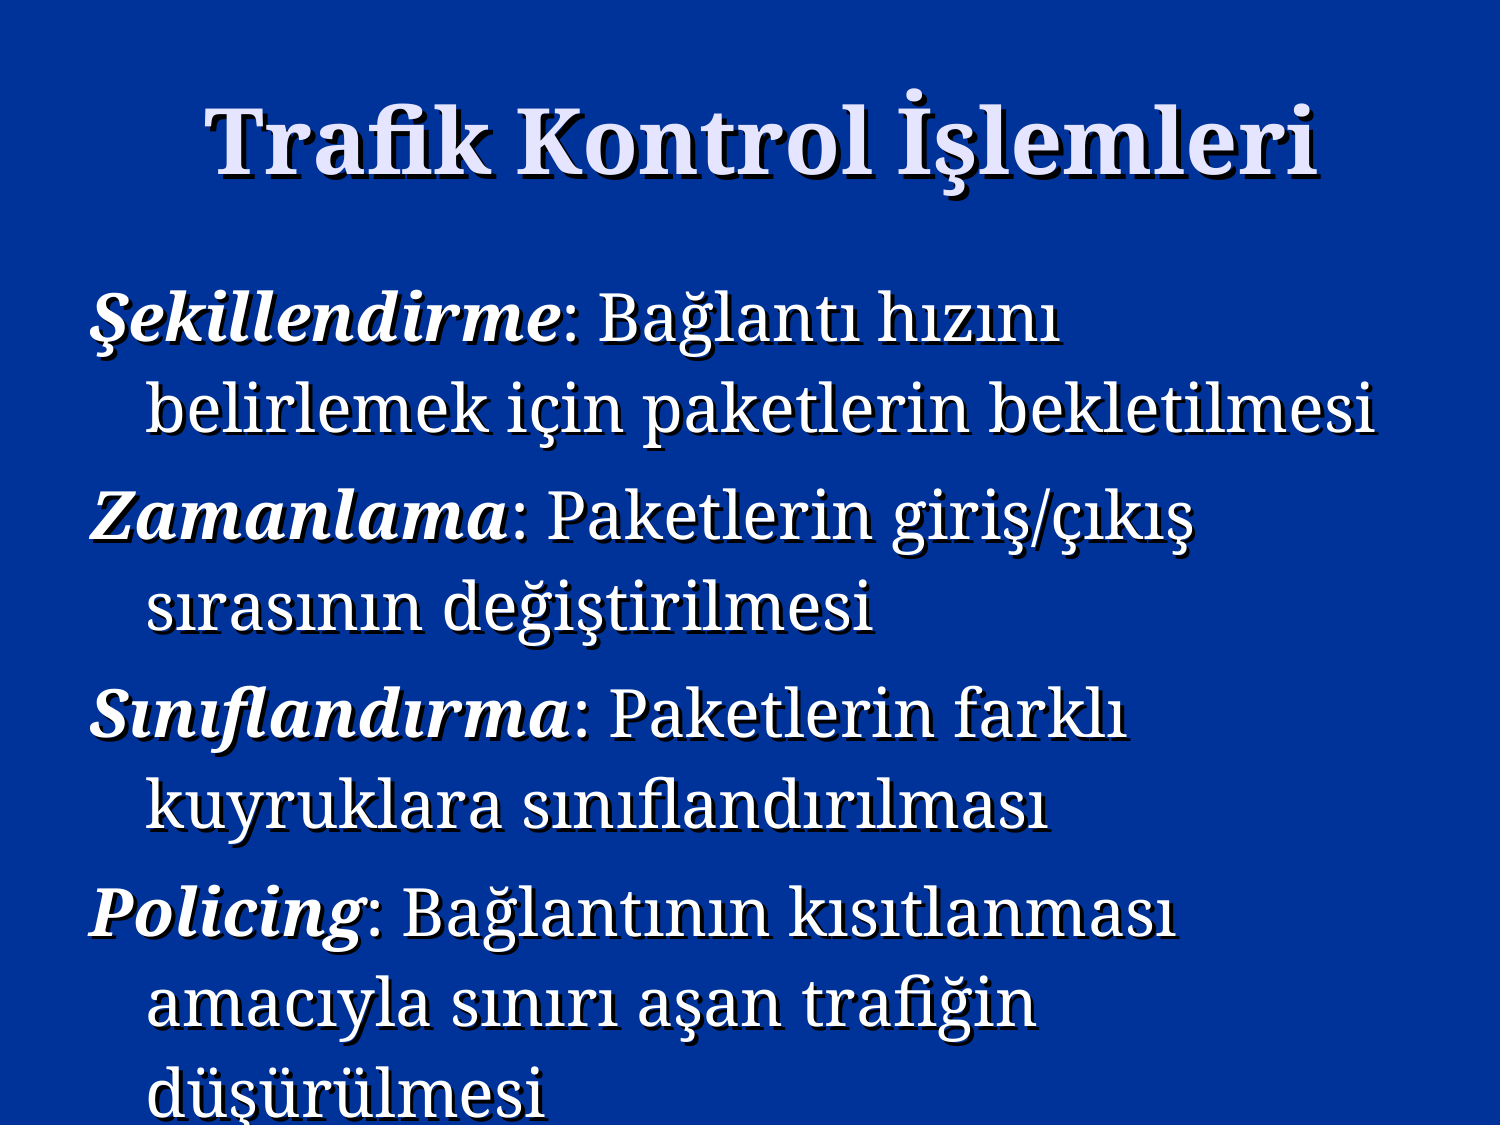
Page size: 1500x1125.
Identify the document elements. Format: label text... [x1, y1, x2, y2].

title Trafik Kontrol İşlemleri [75, 45, 1426, 233]
list Şekillendirme: Bağlantı hızını belirlemek için paketlerin bekletilmesi Zamanlama: Paketlerin giriş/çıkış sırasının değiştirilmesi Sınıflandırma: Paketlerin farklı kuyruklara sınıflandırılması Policing: Bağlantının kısıtlanması amacıyla sınırı aşan trafiğin düşürülmesi [75, 262, 1426, 1106]
